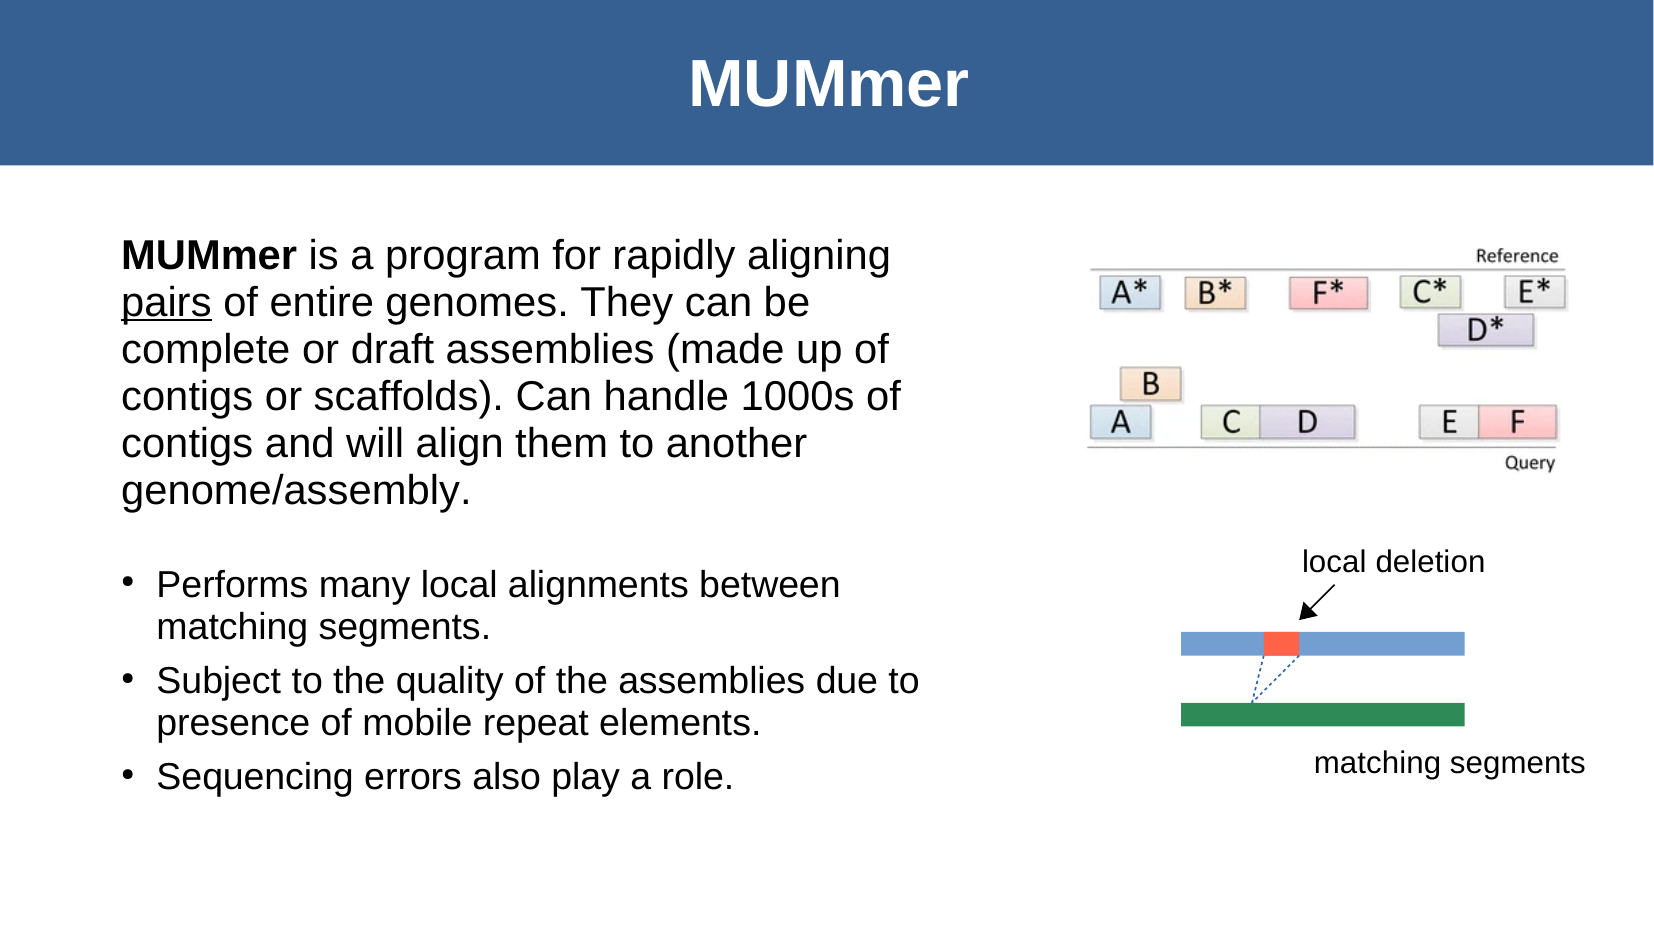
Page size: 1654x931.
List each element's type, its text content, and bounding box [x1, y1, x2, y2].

text_box [1181, 702, 1465, 727]
text_box local deletion [1287, 537, 1590, 588]
picture [1086, 247, 1570, 474]
text_box [1181, 631, 1465, 656]
text_box MUMmer [0, 0, 1654, 166]
text_box MUMmer is a program for rapidly aligning pairs of entire genomes. They can be complete or draft assemblies (made up of contigs or scaffolds). Can handle 1000s of contigs and will align them to another genome/assembly. Performs many local alignments between matching segments. Subject to the quality of the assemblies due to presence of mobile repeat elements. Sequencing errors also play a role. [106, 224, 993, 839]
text_box matching segments [1299, 738, 1602, 789]
